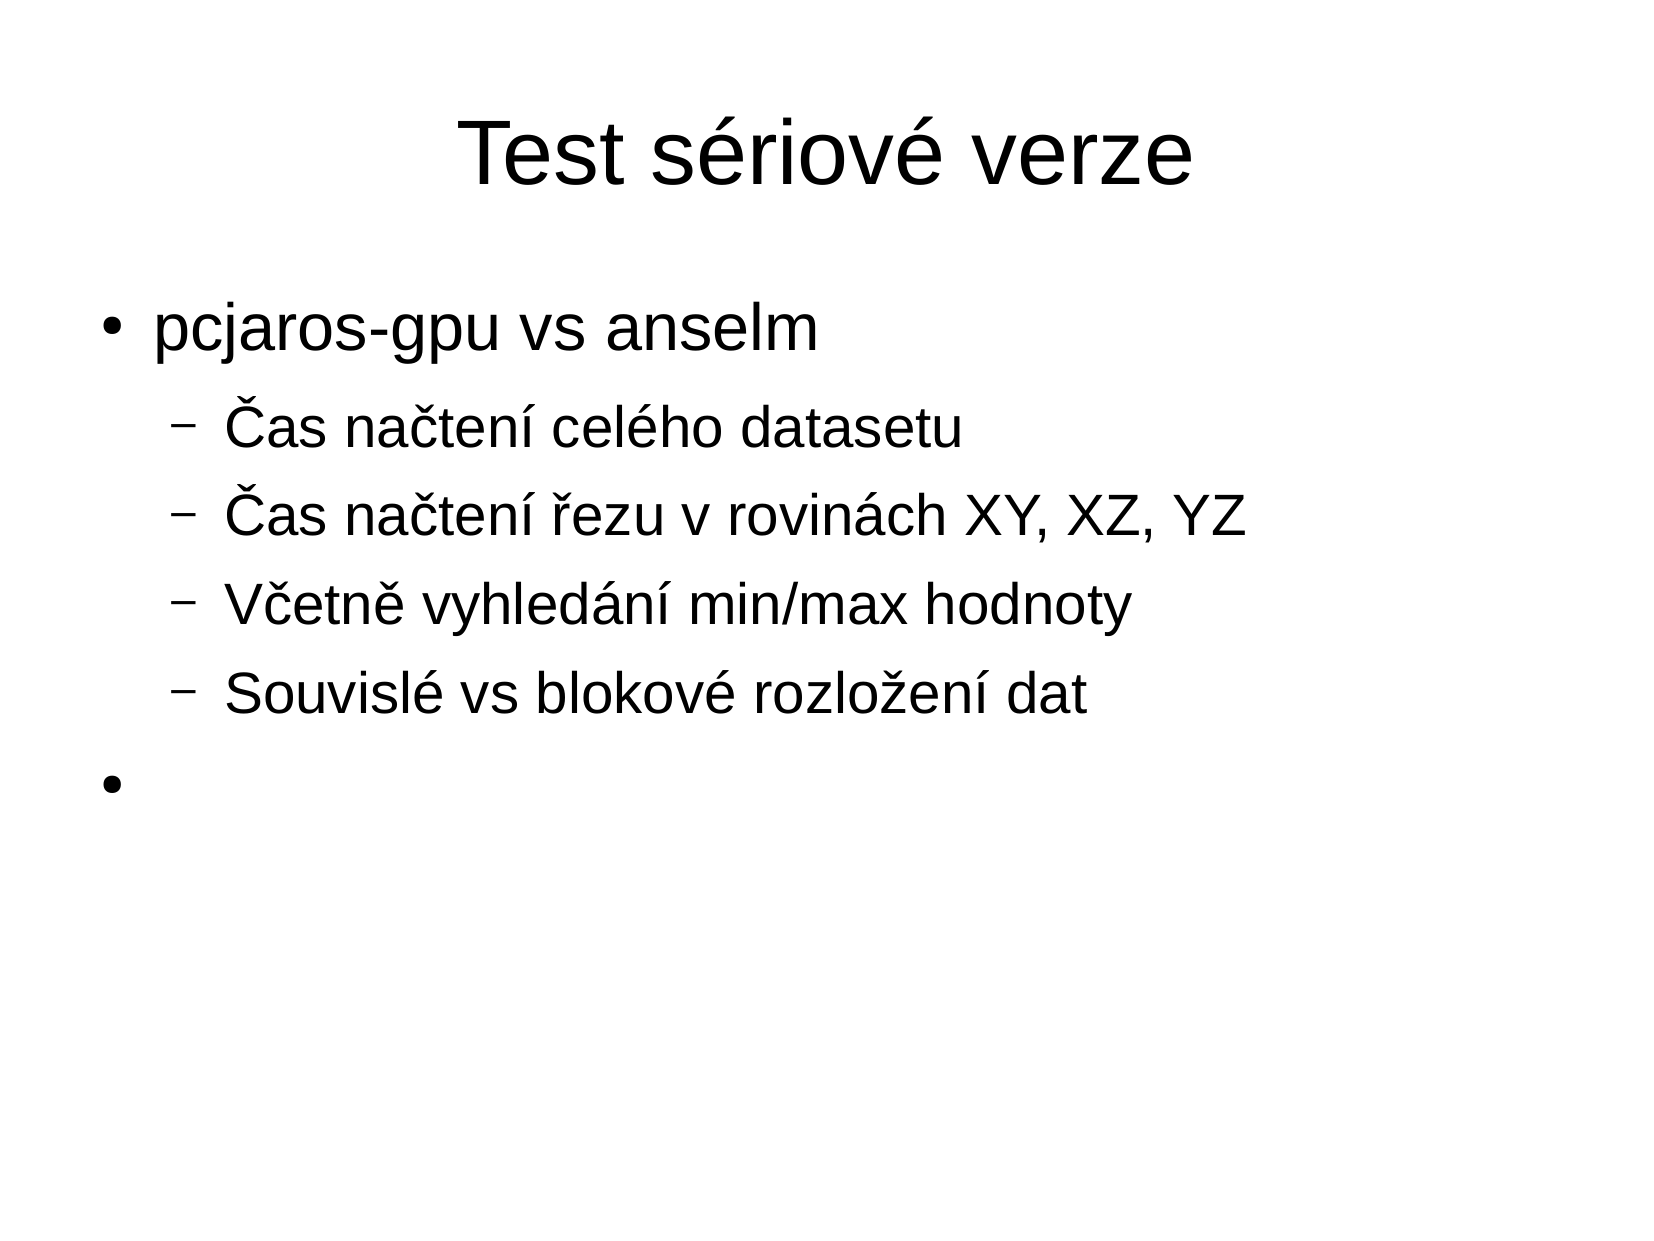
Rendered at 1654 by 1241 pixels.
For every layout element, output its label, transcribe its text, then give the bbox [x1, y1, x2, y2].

title Test sériové verze [82, 49, 1571, 257]
list pcjaros-gpu vs anselm Čas načtení celého datasetu Čas načtení řezu v rovinách XY, XZ, YZ Včetně vyhledání min/max hodnoty Souvislé vs blokové rozložení dat [82, 290, 1571, 1010]
